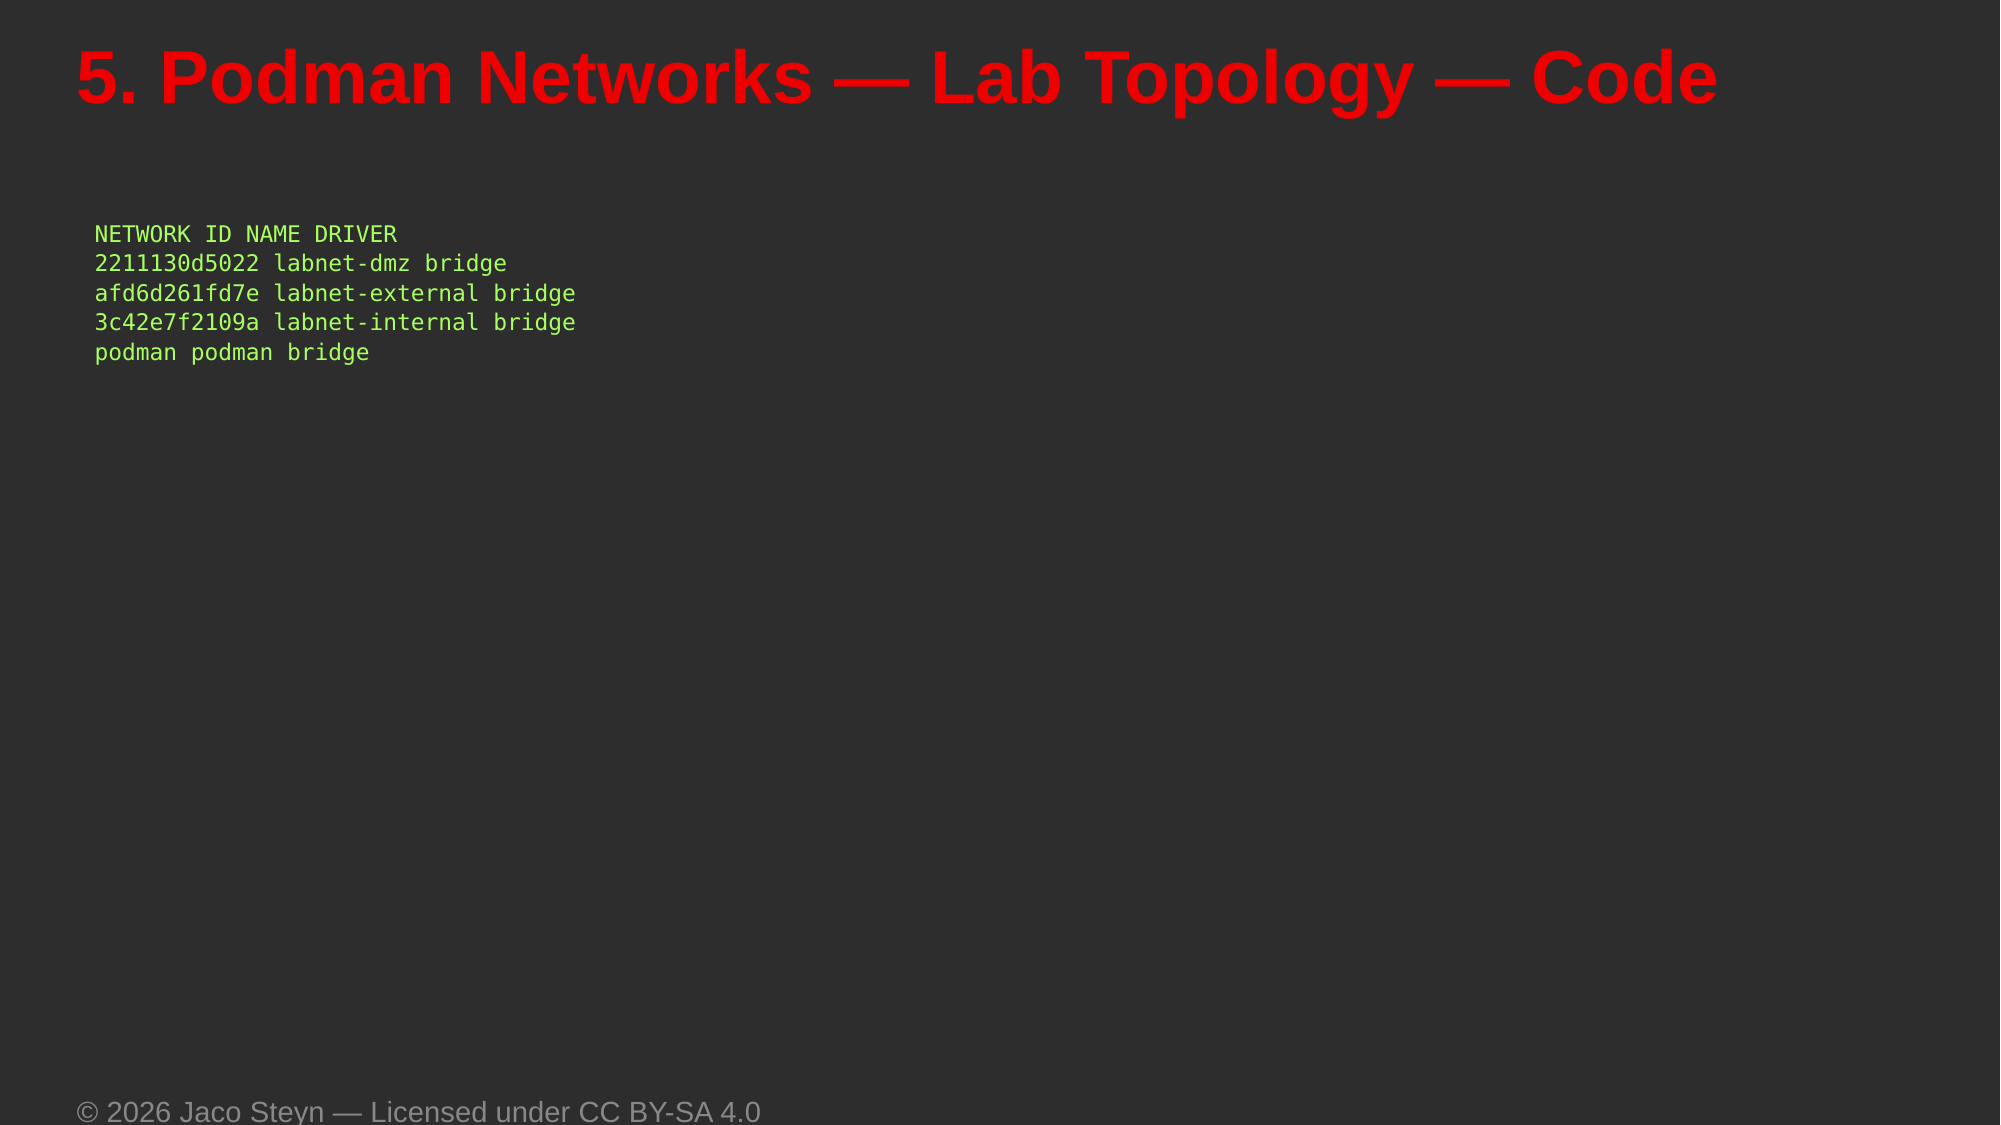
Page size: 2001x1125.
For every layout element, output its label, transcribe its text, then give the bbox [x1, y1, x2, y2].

text_box © 2026 Jaco Steyn — Licensed under CC BY-SA 4.0 [59, 1083, 1942, 1120]
text_box NETWORK ID NAME DRIVER 2211130d5022 labnet-dmz bridge afd6d261fd7e labnet-external bridge 3c42e7f2109a labnet-internal bridge podman podman bridge [59, 194, 1942, 1052]
text_box 5. Podman Networks — Lab Topology — Code [59, 23, 1942, 178]
